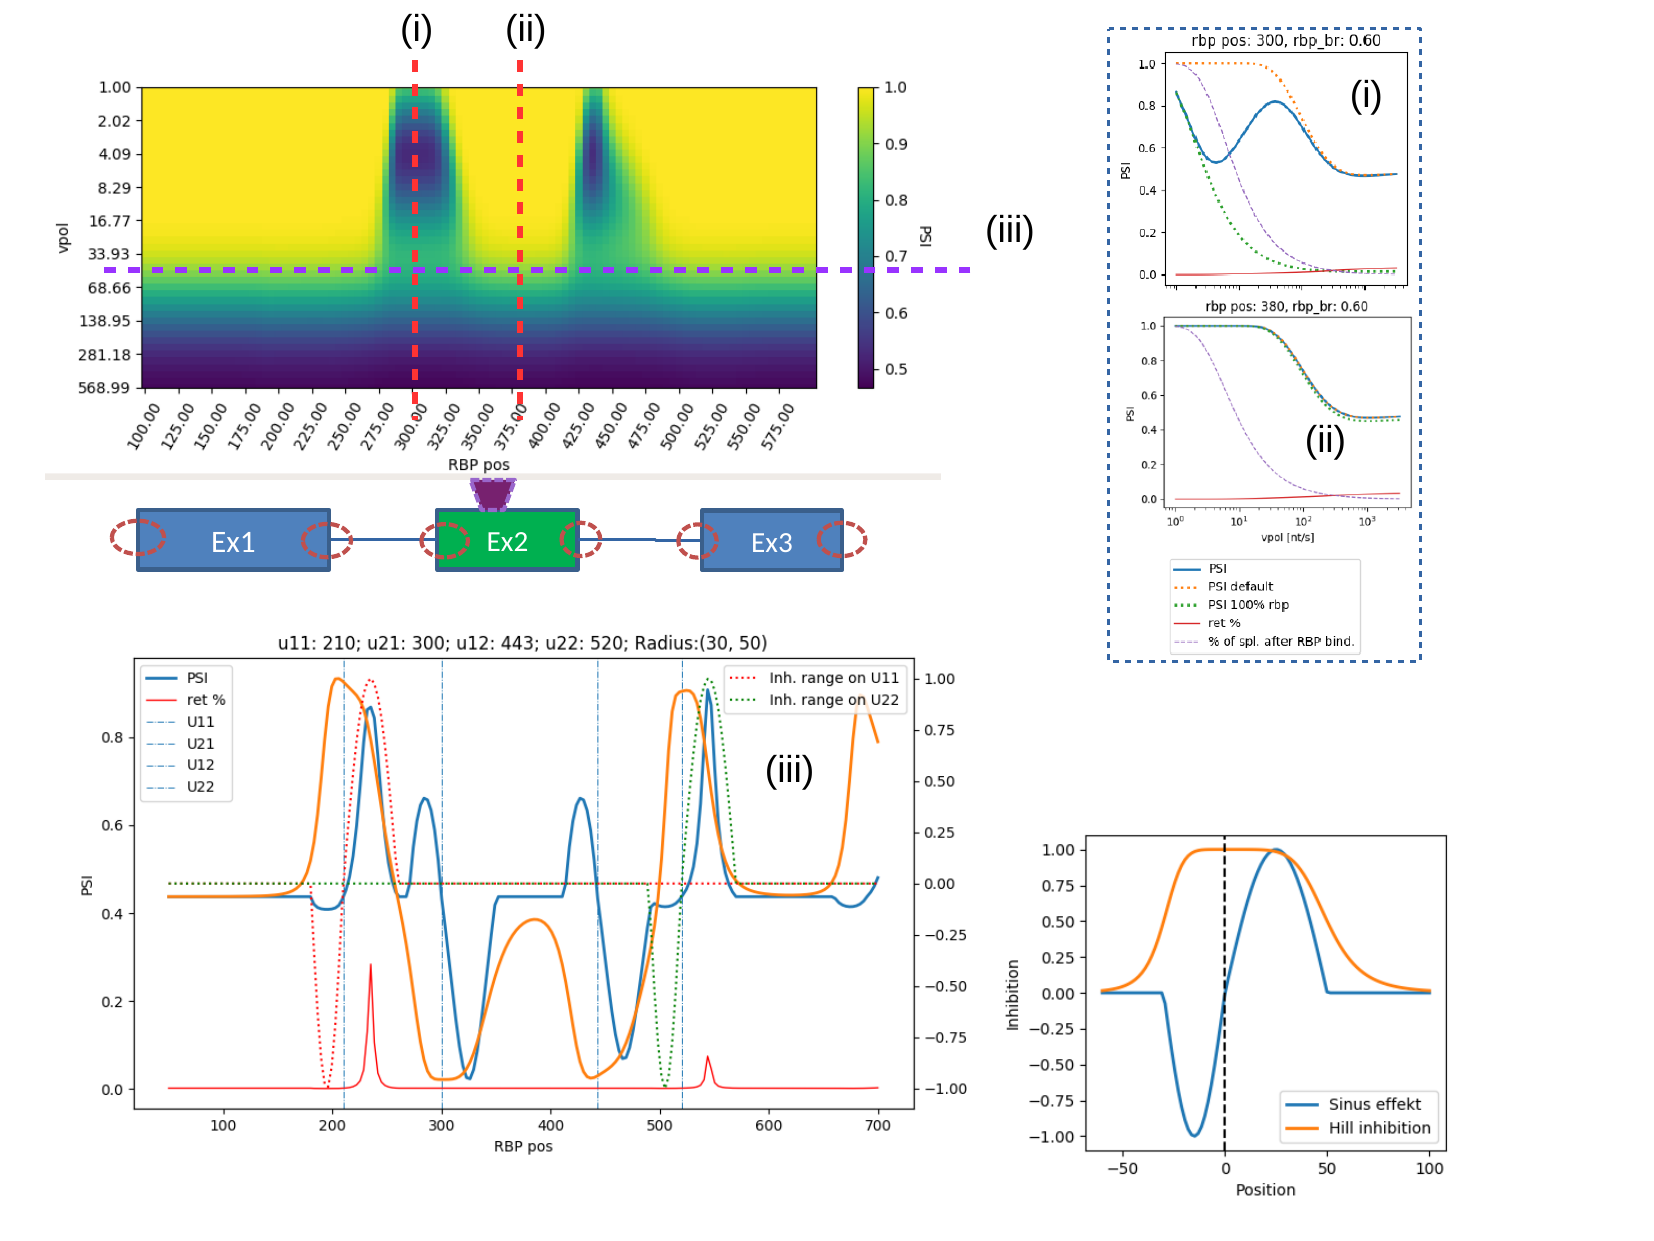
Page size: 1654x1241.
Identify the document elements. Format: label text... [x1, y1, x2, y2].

text_box Ex3 [702, 510, 843, 571]
picture [1110, 30, 1419, 661]
text_box Ex2 [437, 510, 578, 570]
text_box (iii) [750, 741, 841, 841]
text_box (i) [385, 0, 461, 99]
text_box (ii) [490, 0, 566, 99]
picture [45, 74, 941, 481]
picture [45, 614, 1456, 1200]
text_box Ex1 [137, 510, 330, 570]
text_box [470, 479, 515, 511]
text_box (iii) [970, 201, 1061, 301]
text_box (i) [1335, 66, 1411, 166]
text_box (ii) [1290, 411, 1366, 511]
